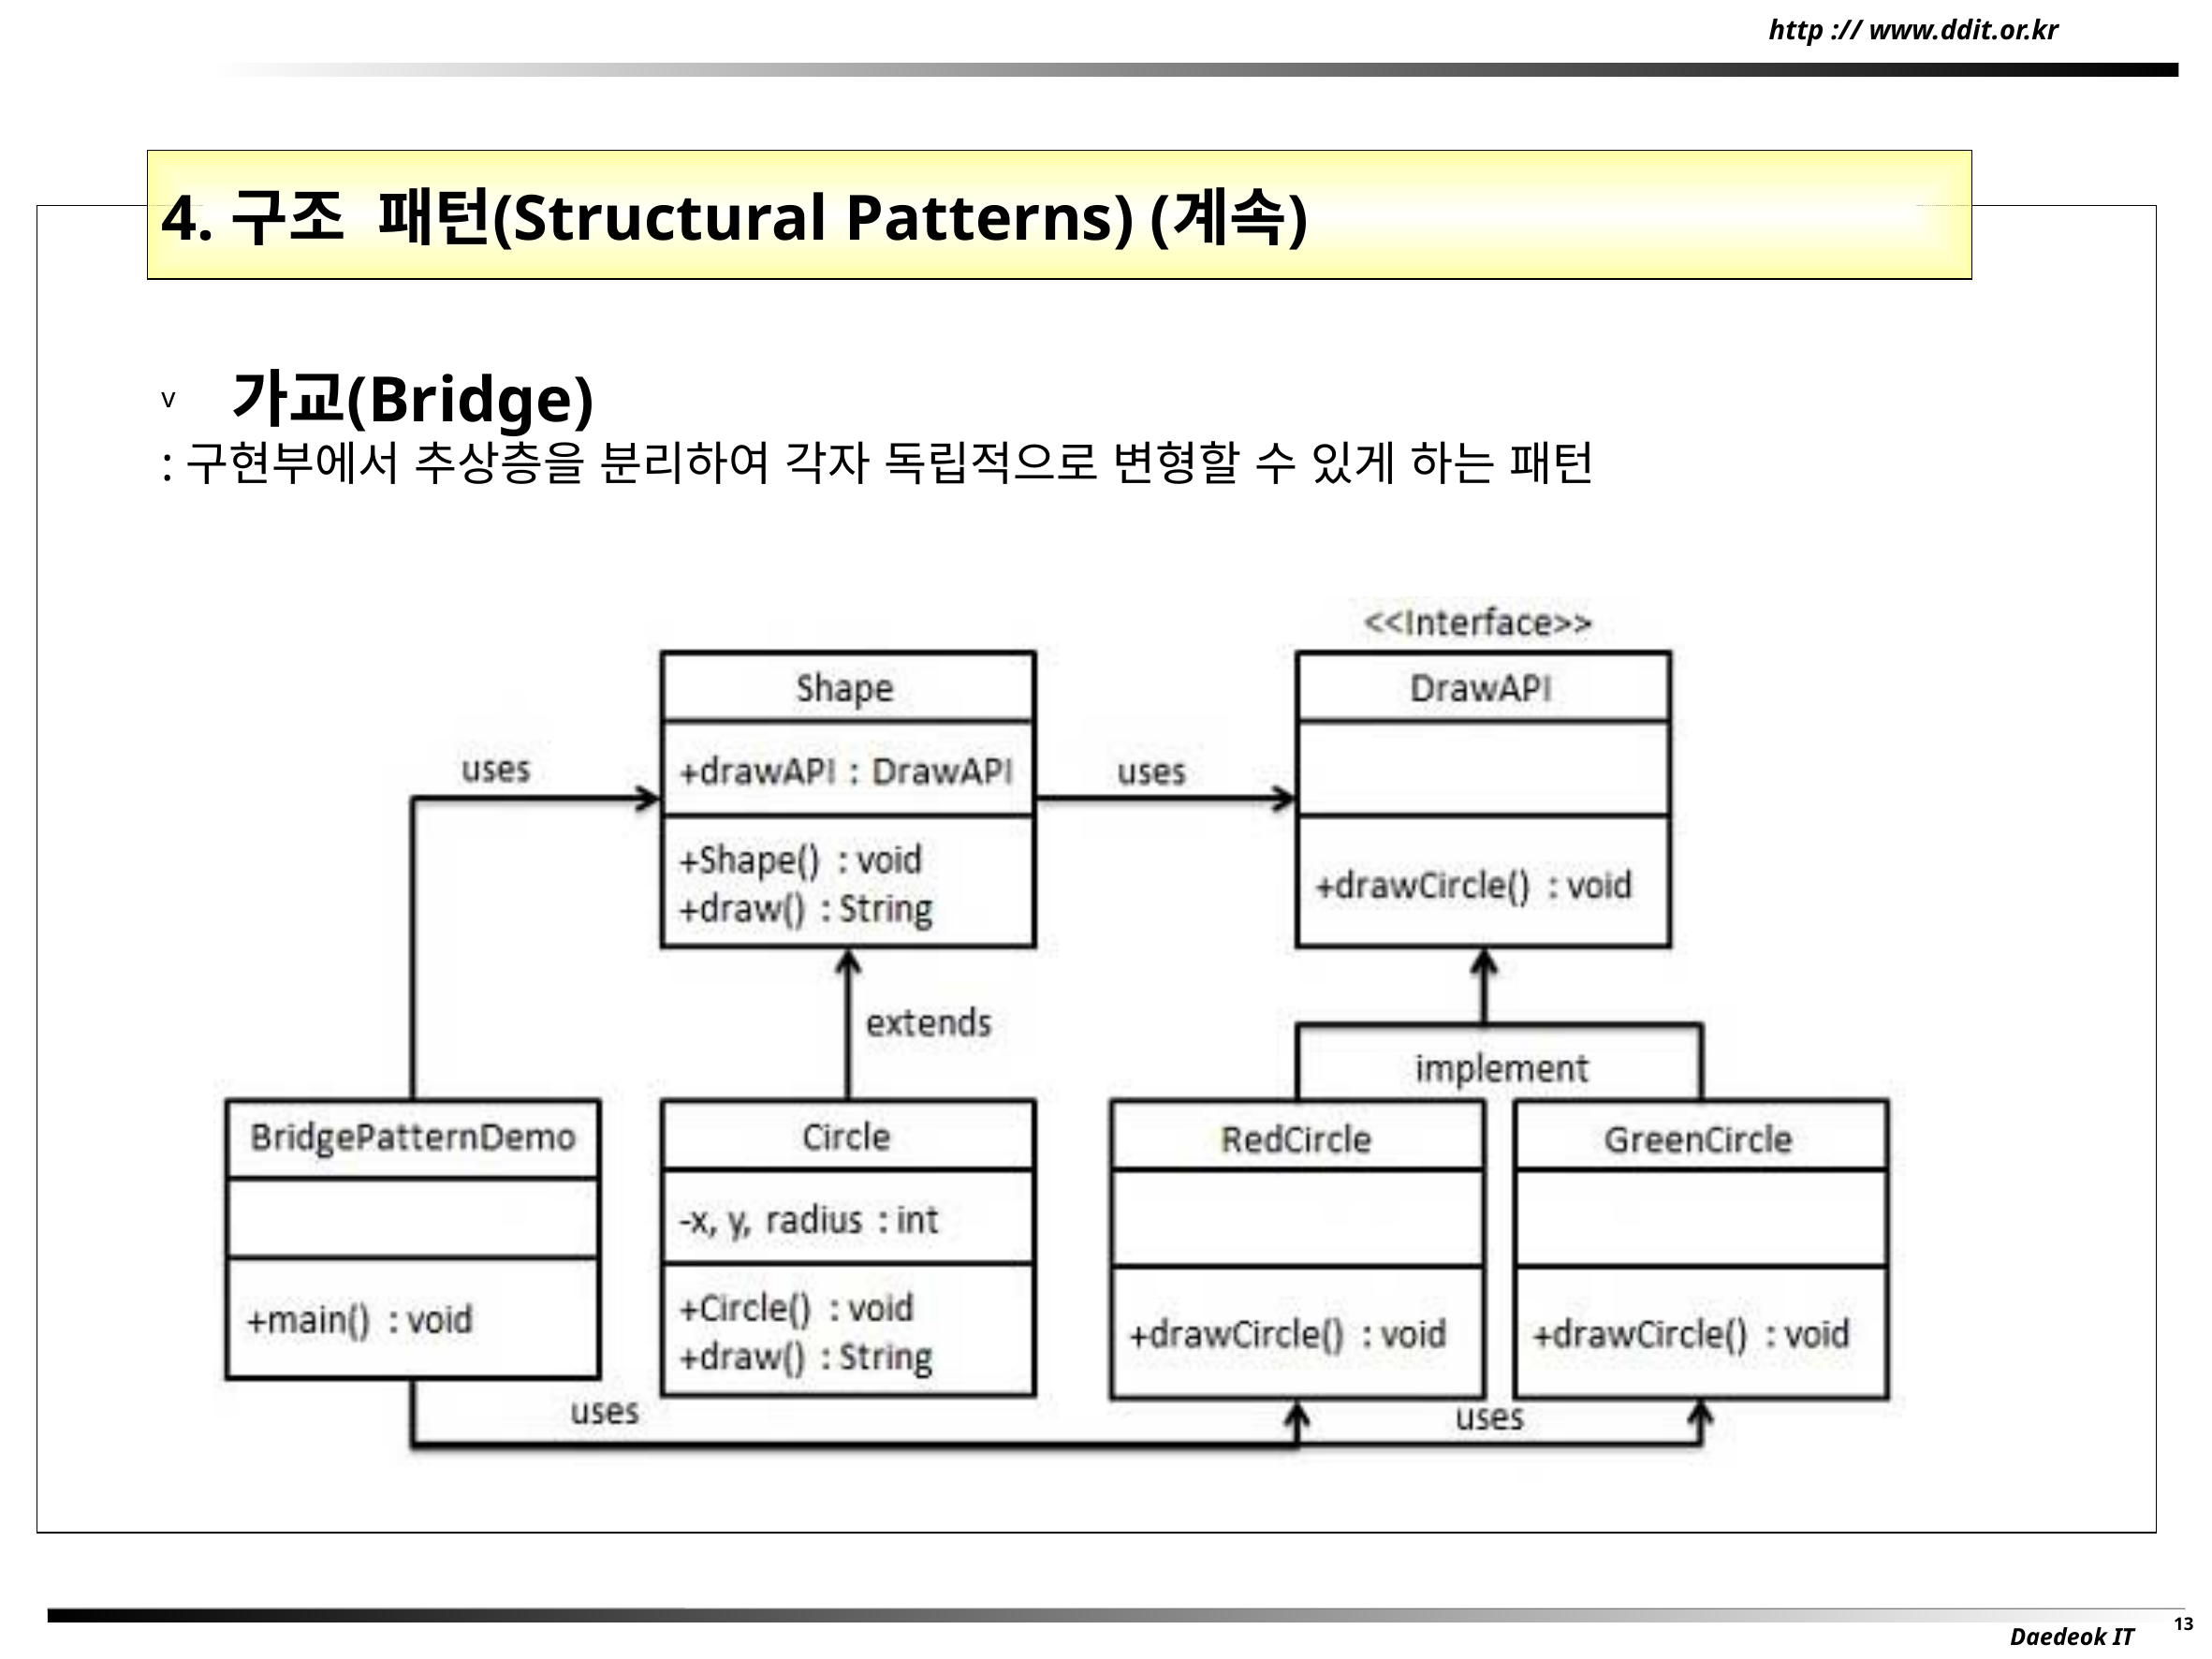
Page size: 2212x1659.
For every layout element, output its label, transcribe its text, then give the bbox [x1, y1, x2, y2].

text_box 가교(Bridge) : 구현부에서 추상층을 분리하여 각자 독립적으로 변형할 수 있게 하는 패턴 [147, 352, 2046, 498]
picture [213, 596, 1906, 1482]
text_box 4. 구조 패턴(Structural Patterns) (계속) [147, 150, 1972, 280]
